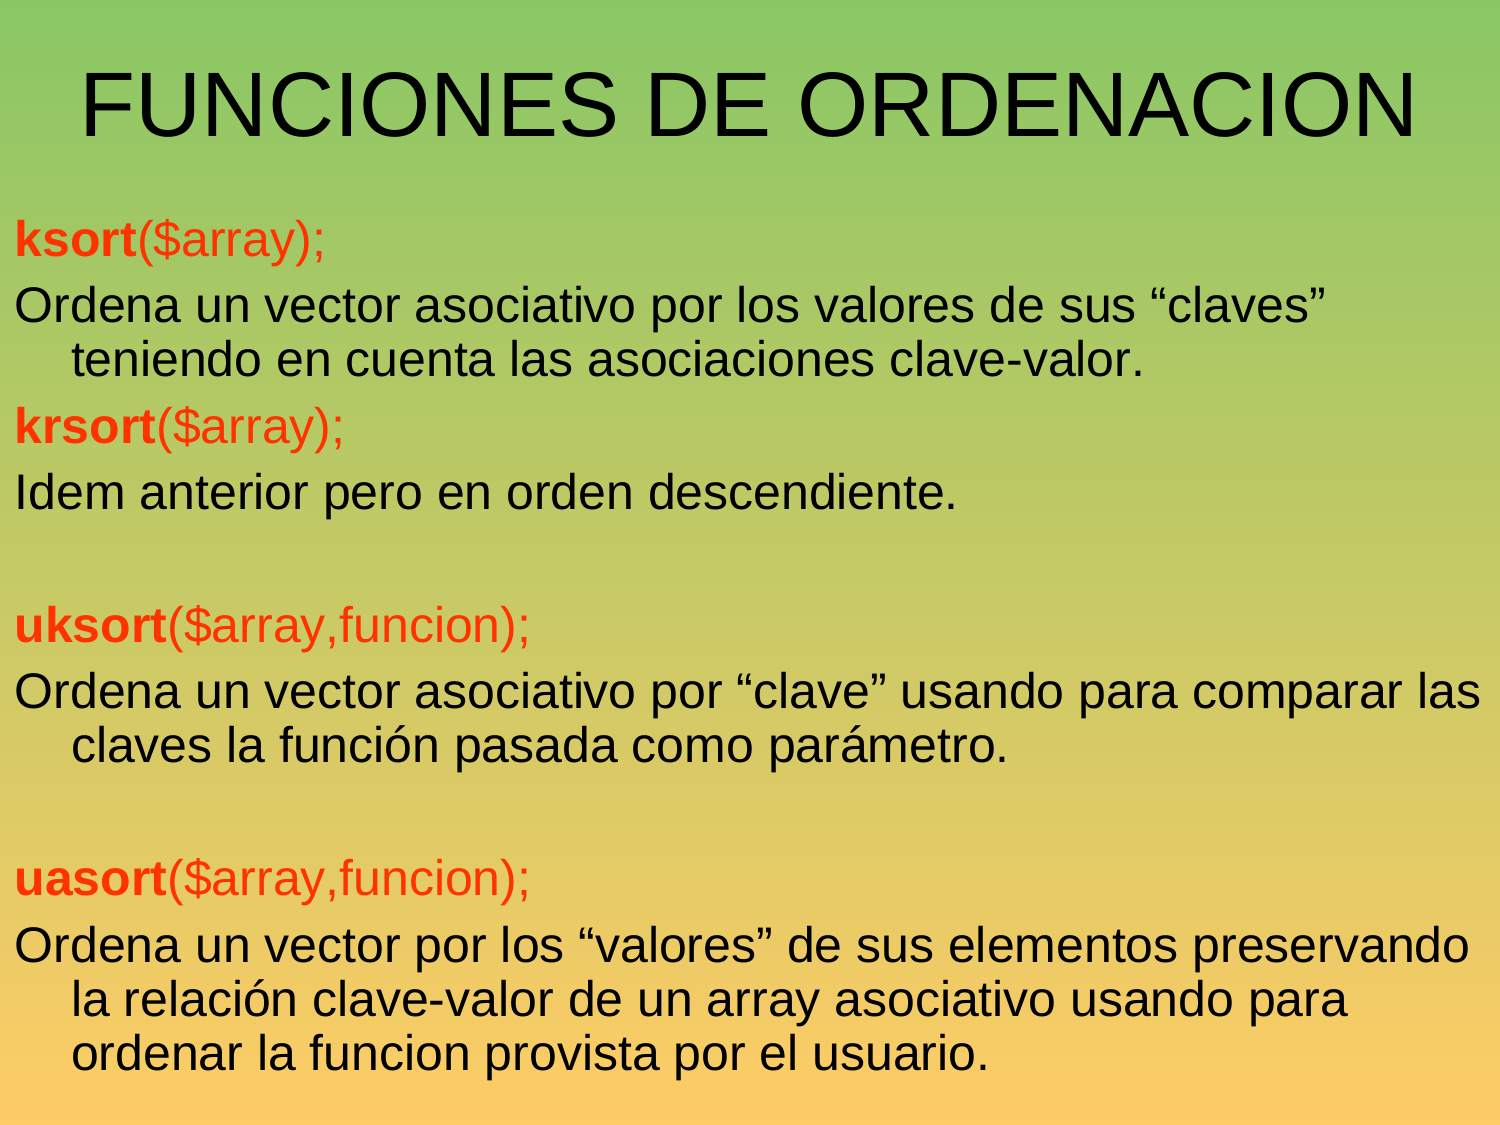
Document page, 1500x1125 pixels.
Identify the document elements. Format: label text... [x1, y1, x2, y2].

list ksort($array); Ordena un vector asociativo por los valores de sus “claves” teniendo en cuenta las asociaciones clave-valor. krsort($array); Idem anterior pero en orden descendiente. uksort($array,funcion); Ordena un vector asociativo por “clave” usando para comparar las claves la función pasada como parámetro. uasort($array,funcion); Ordena un vector por los “valores” de sus elementos preservando la relación clave-valor de un array asociativo usando para ordenar la funcion provista por el usuario. [0, 200, 1500, 1125]
title FUNCIONES DE ORDENACION [0, 0, 1500, 200]
